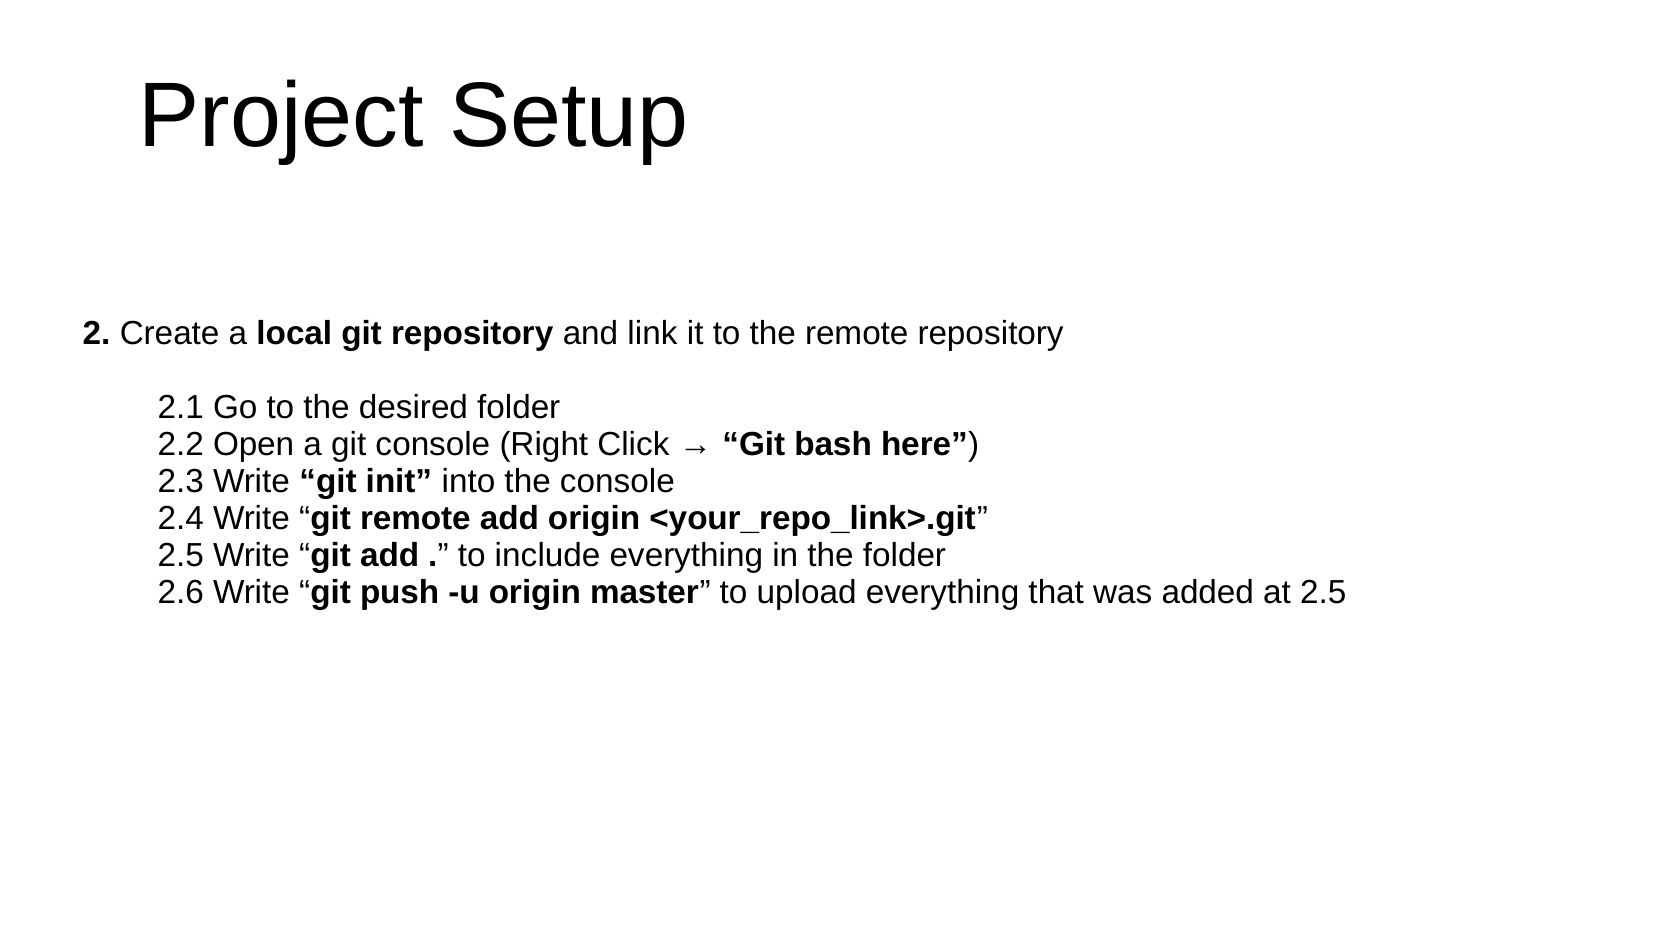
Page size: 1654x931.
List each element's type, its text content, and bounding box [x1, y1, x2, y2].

title Project Setup [82, 37, 746, 193]
subtitle 2. Create a local git repository and link it to the remote repository 2.1 Go to the desired folder 2.2 Open a git console (Right Click → “Git bash here”) 2.3 Write “git init” into the console 2.4 Write “git remote add origin <your_repo_link>.git” 2.5 Write “git add .” to include everything in the folder 2.6 Write “git push -u origin master” to upload everything that was added at 2.5 [82, 230, 1571, 770]
